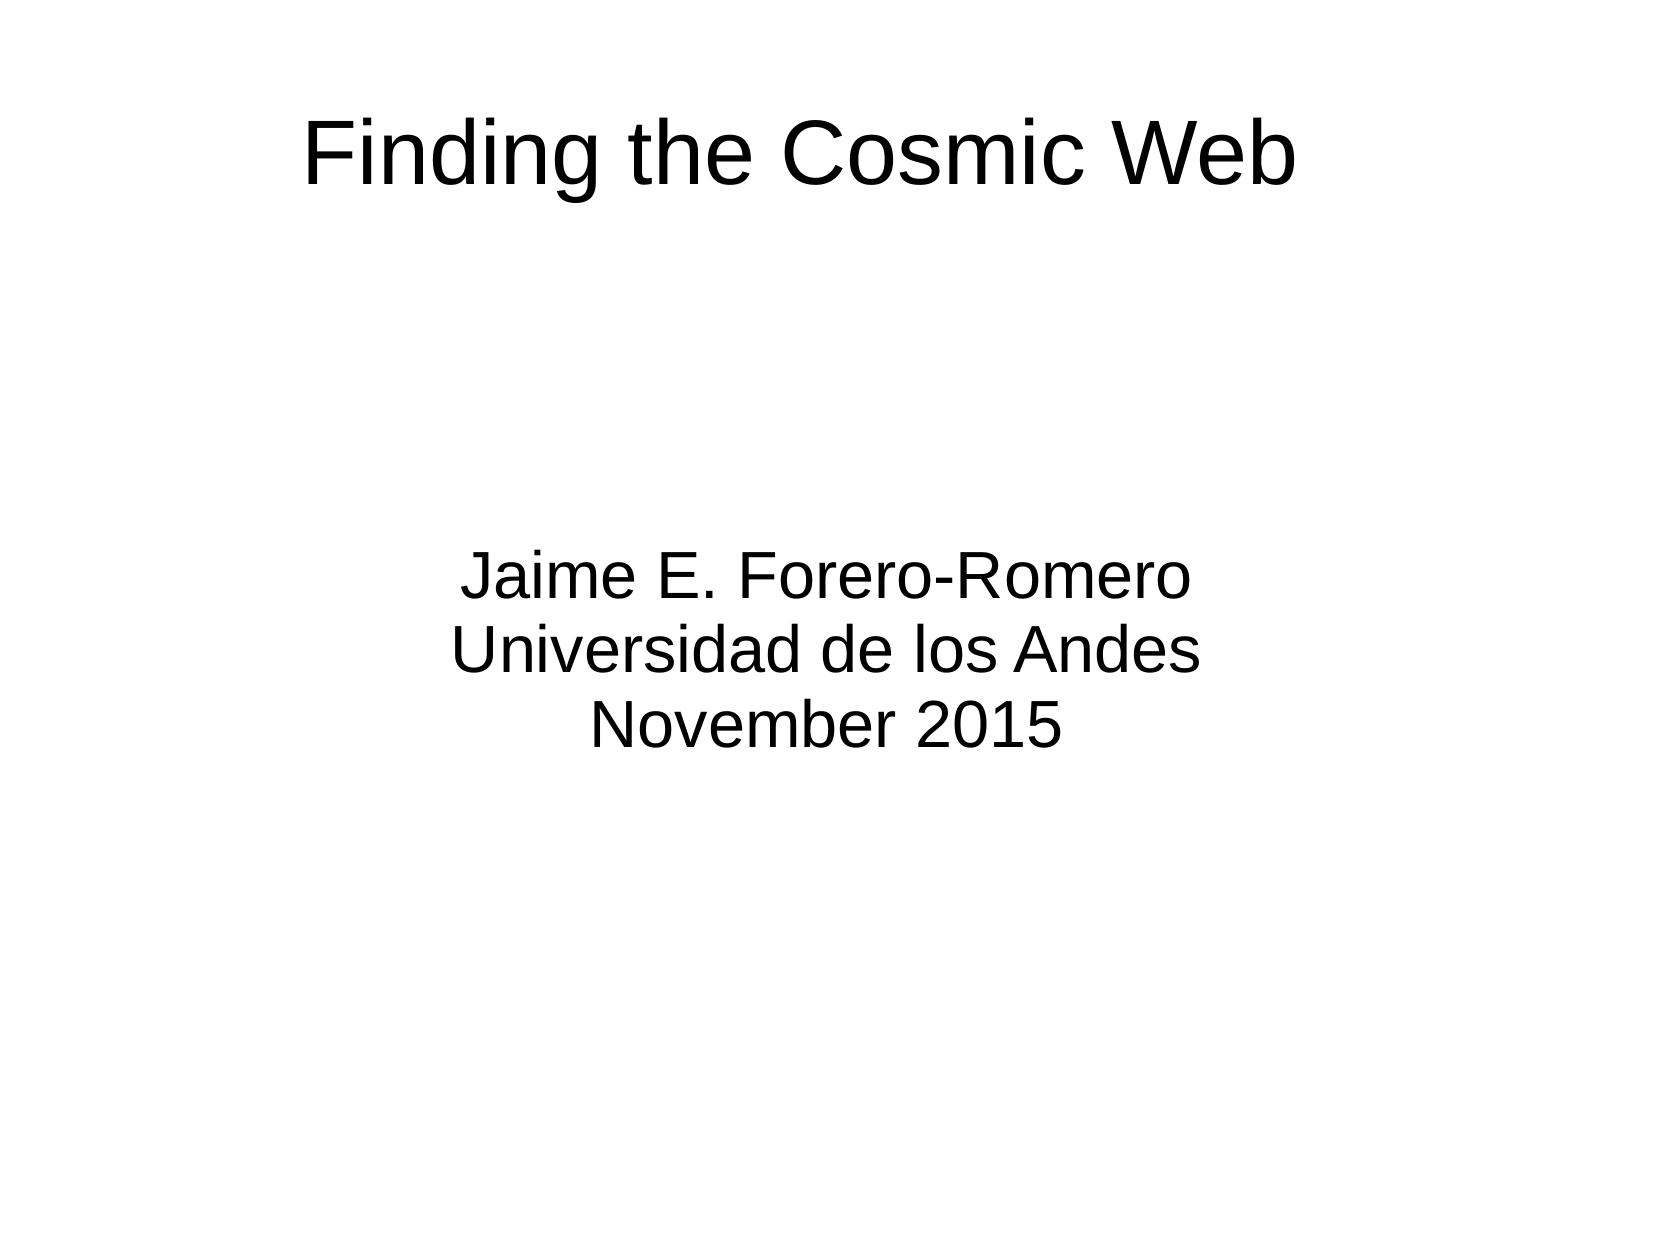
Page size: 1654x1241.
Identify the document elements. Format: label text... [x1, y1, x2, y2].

title Finding the Cosmic Web [82, 49, 1571, 257]
subtitle Jaime E. Forero-Romero Universidad de los Andes November 2015 [82, 290, 1571, 1010]
